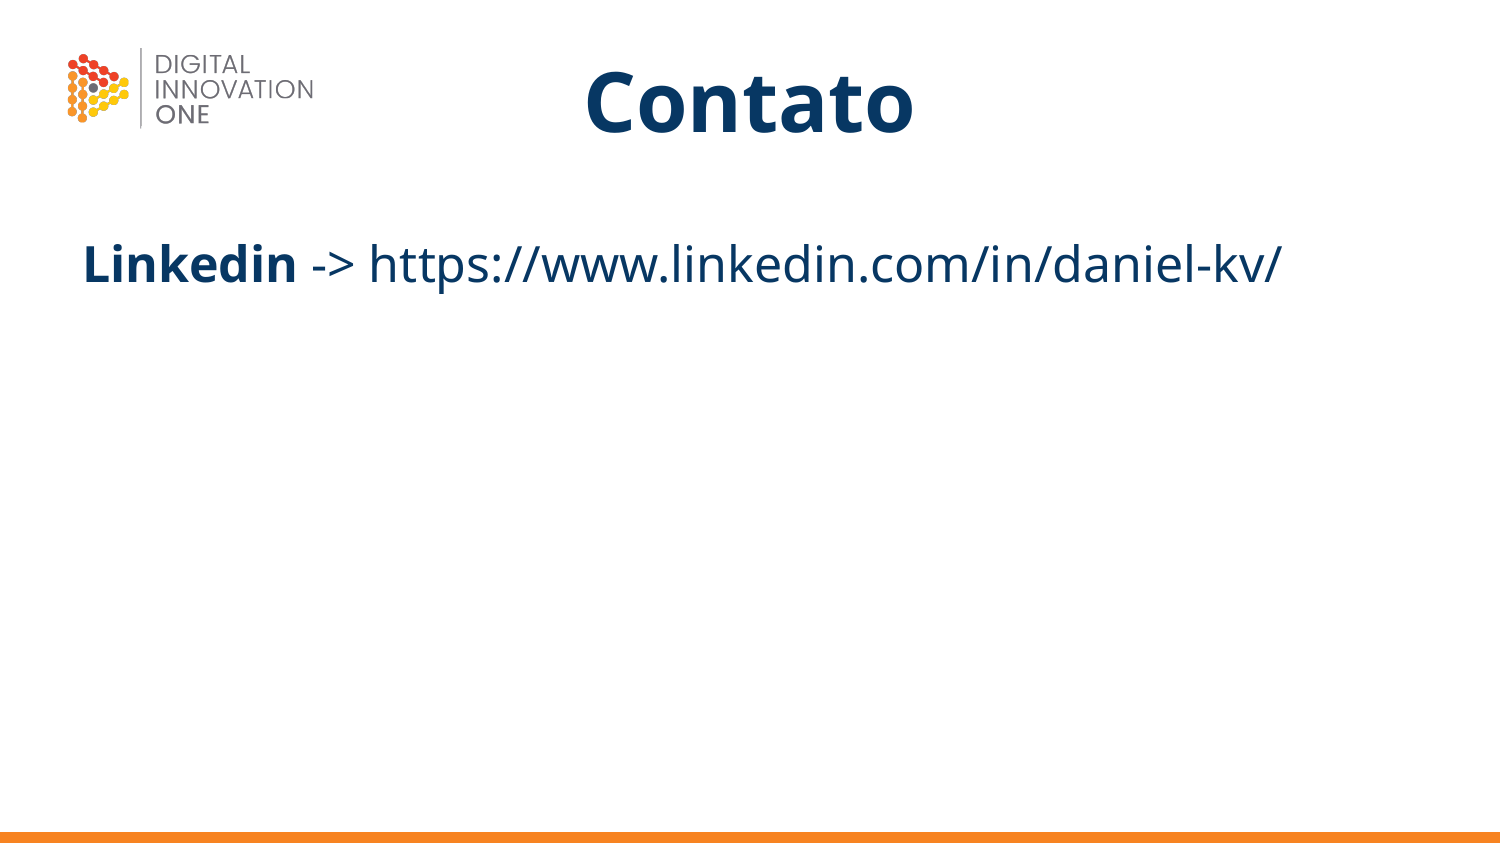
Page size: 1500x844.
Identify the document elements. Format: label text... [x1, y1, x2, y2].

text_box [0, 832, 1500, 843]
subtitle Contato [51, 50, 1449, 148]
text_box Linkedin -> https://www.linkedin.com/in/daniel-kv/ [54, 157, 1446, 658]
picture [51, 39, 330, 137]
